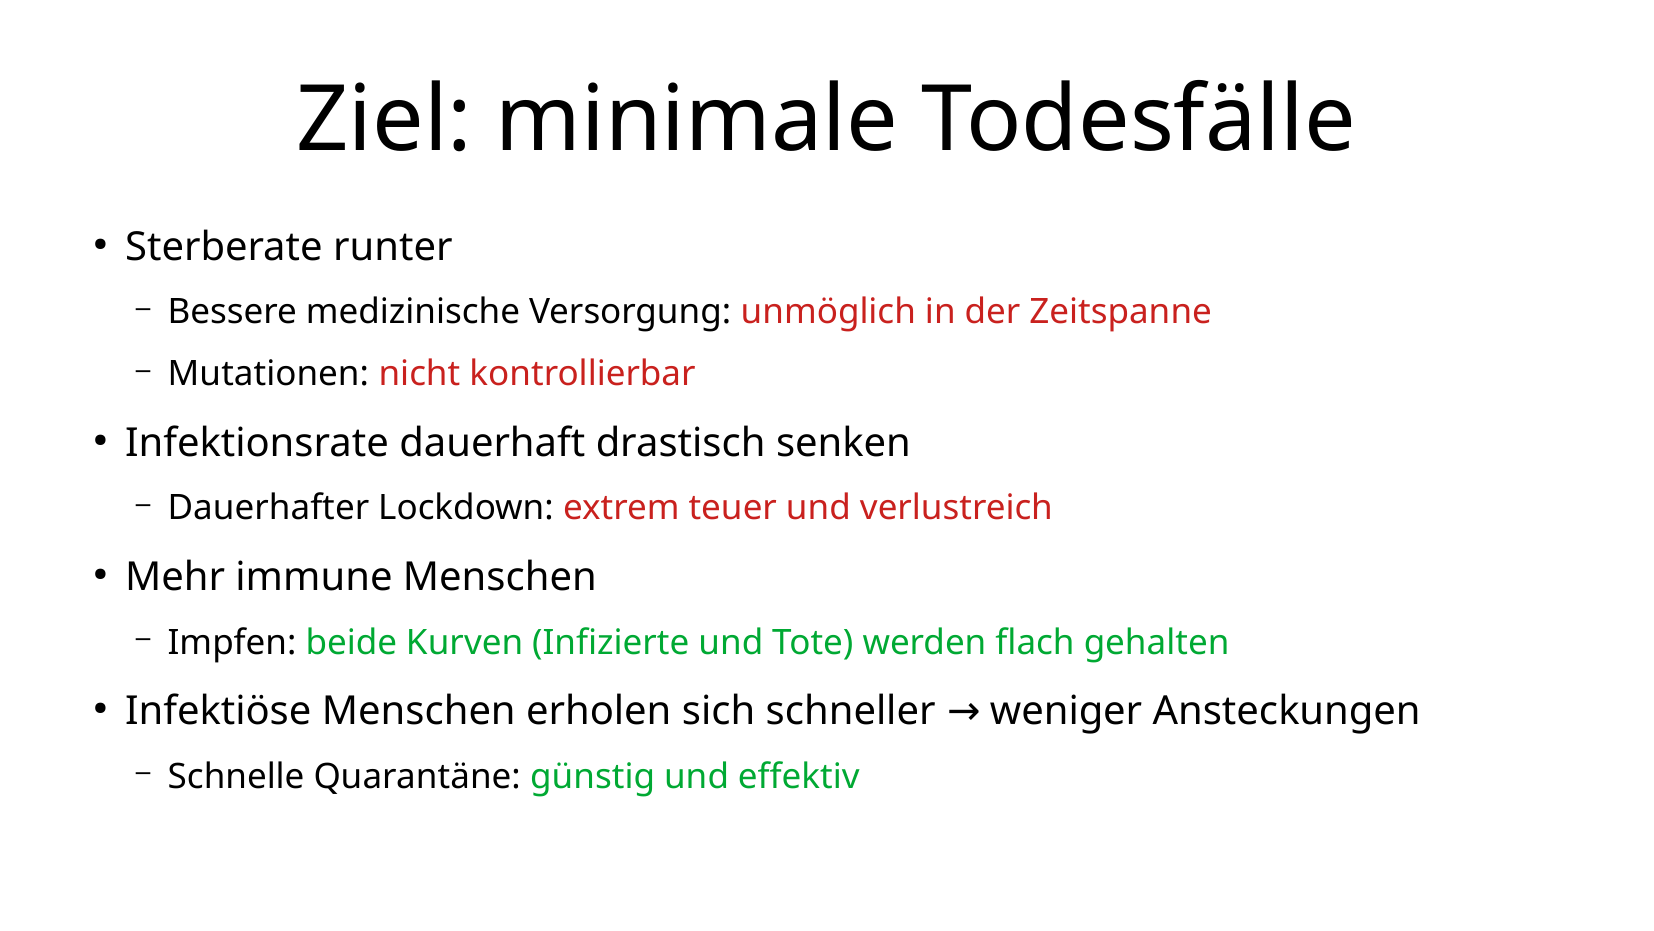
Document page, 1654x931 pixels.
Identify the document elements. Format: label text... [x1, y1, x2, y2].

title Ziel: minimale Todesfälle [82, 37, 1571, 193]
list Sterberate runter Bessere medizinische Versorgung: unmöglich in der Zeitspanne Mutationen: nicht kontrollierbar Infektionsrate dauerhaft drastisch senken Dauerhafter Lockdown: extrem teuer und verlustreich Mehr immune Menschen Impfen: beide Kurven (Infizierte und Tote) werden flach gehalten Infektiöse Menschen erholen sich schneller → weniger Ansteckungen Schnelle Quarantäne: günstig und effektiv [82, 217, 1571, 802]
